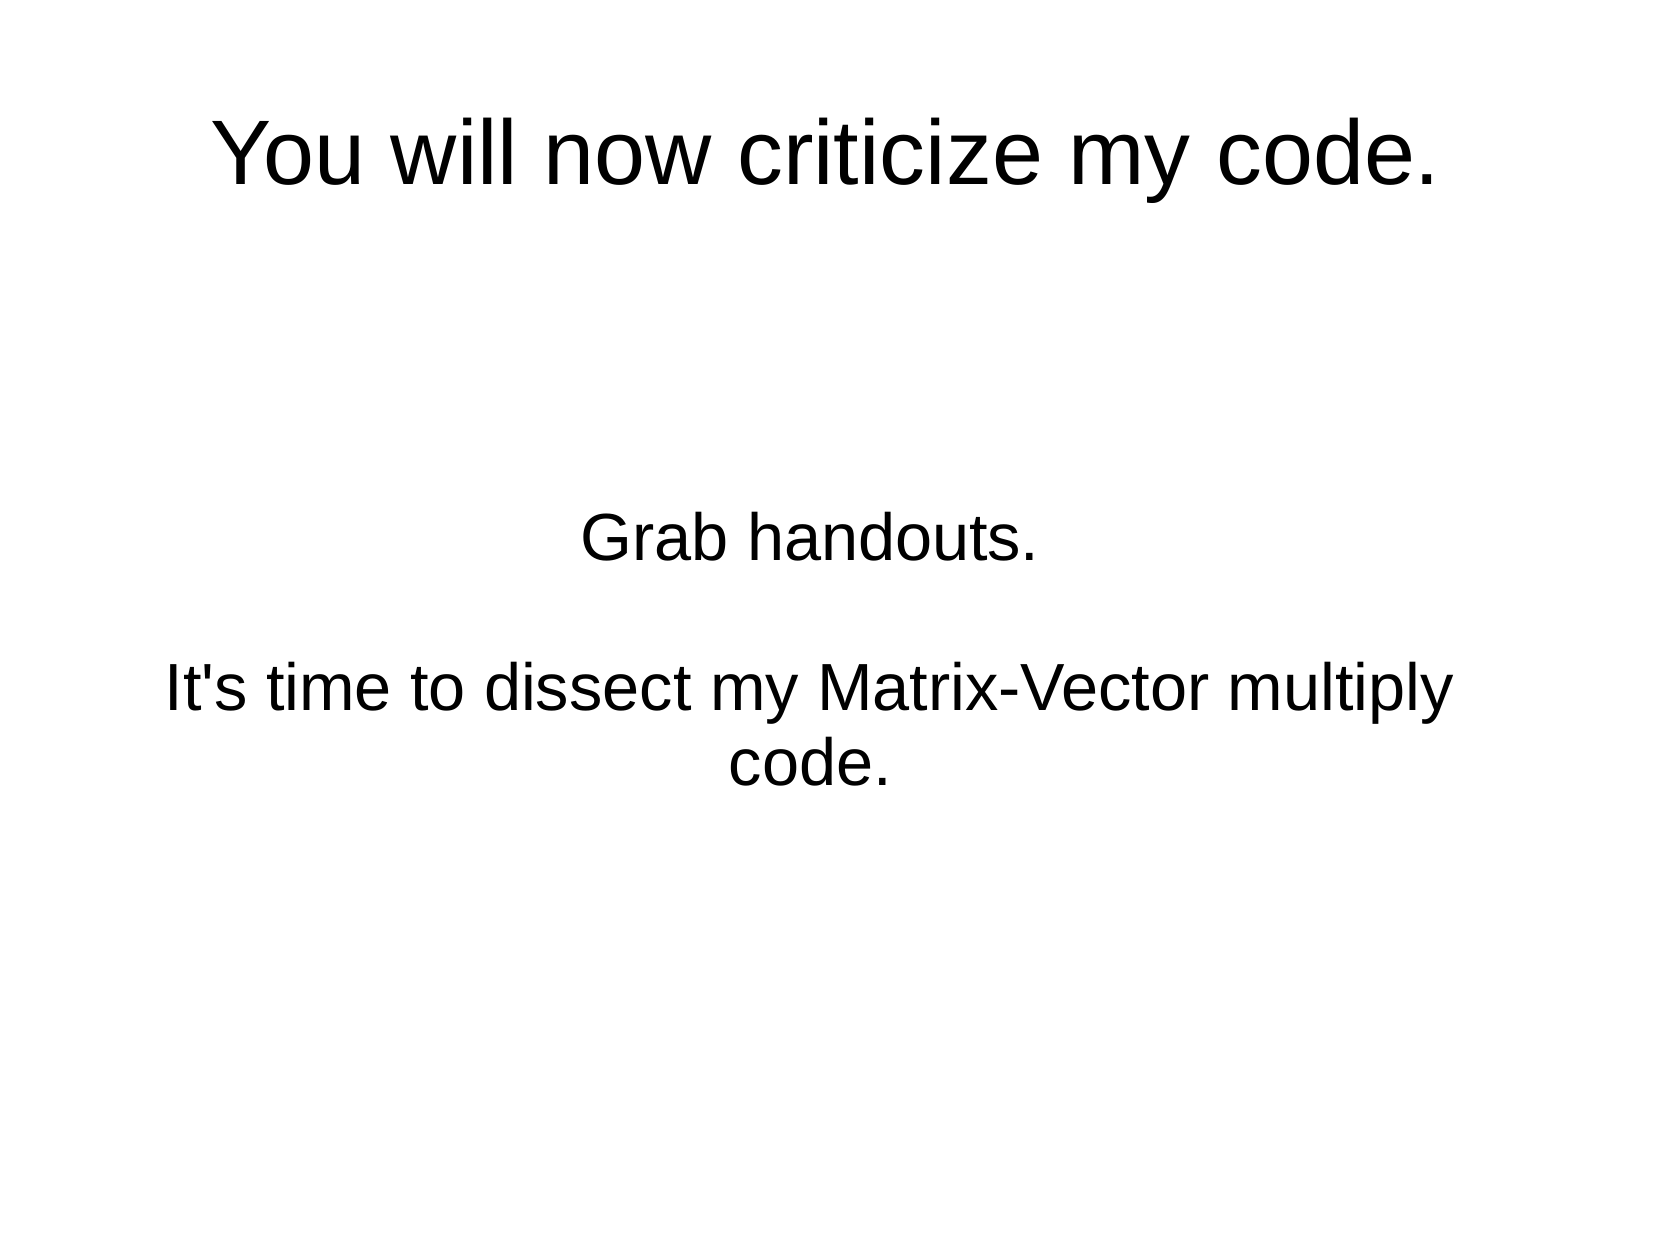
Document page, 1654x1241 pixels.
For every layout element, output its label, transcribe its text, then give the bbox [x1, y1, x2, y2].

title You will now criticize my code. [82, 49, 1571, 257]
subtitle Grab handouts. It's time to dissect my Matrix-Vector multiply code. [82, 290, 1538, 1010]
